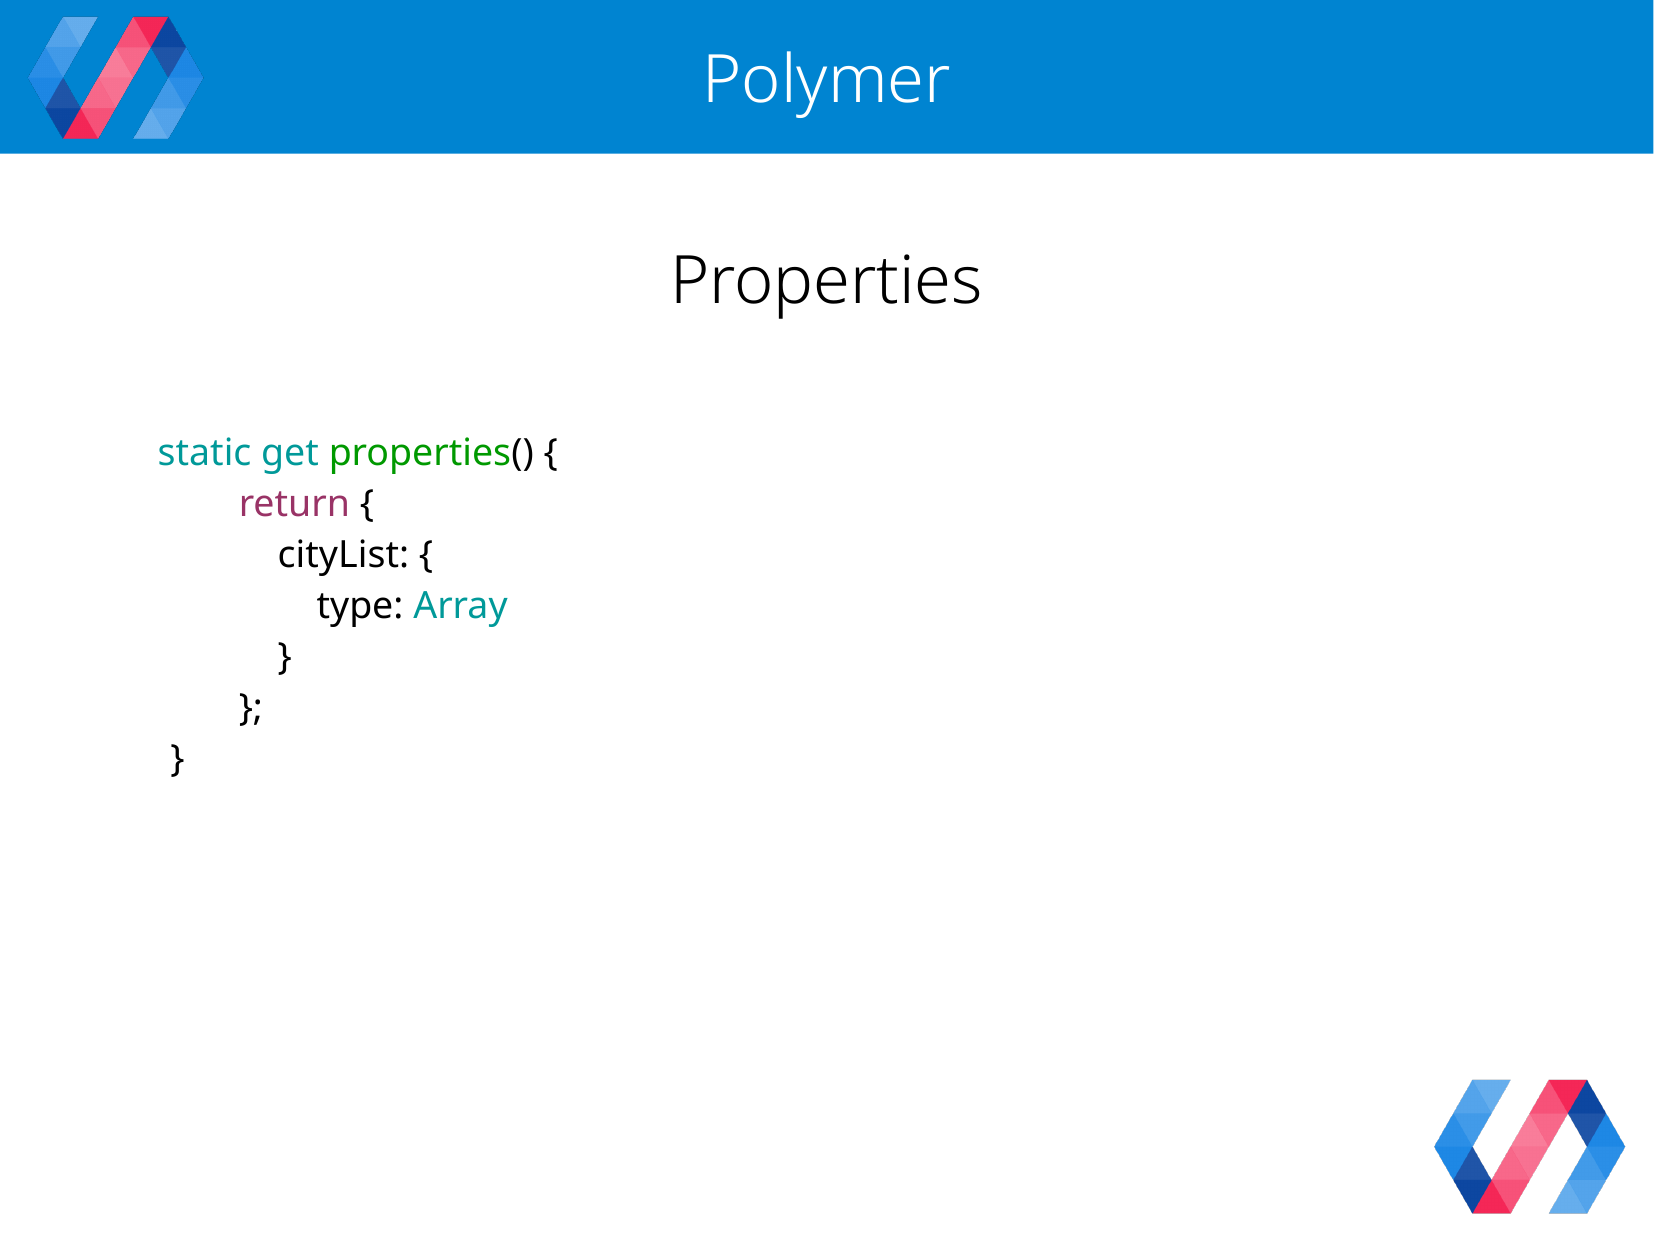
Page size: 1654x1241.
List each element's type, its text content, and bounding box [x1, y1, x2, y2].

text_box Properties static get properties() { return { cityList: { type: Array } }; } [82, 232, 1571, 1052]
picture [1429, 1076, 1630, 1217]
title Polymer [0, 0, 1654, 154]
picture [23, 13, 208, 142]
